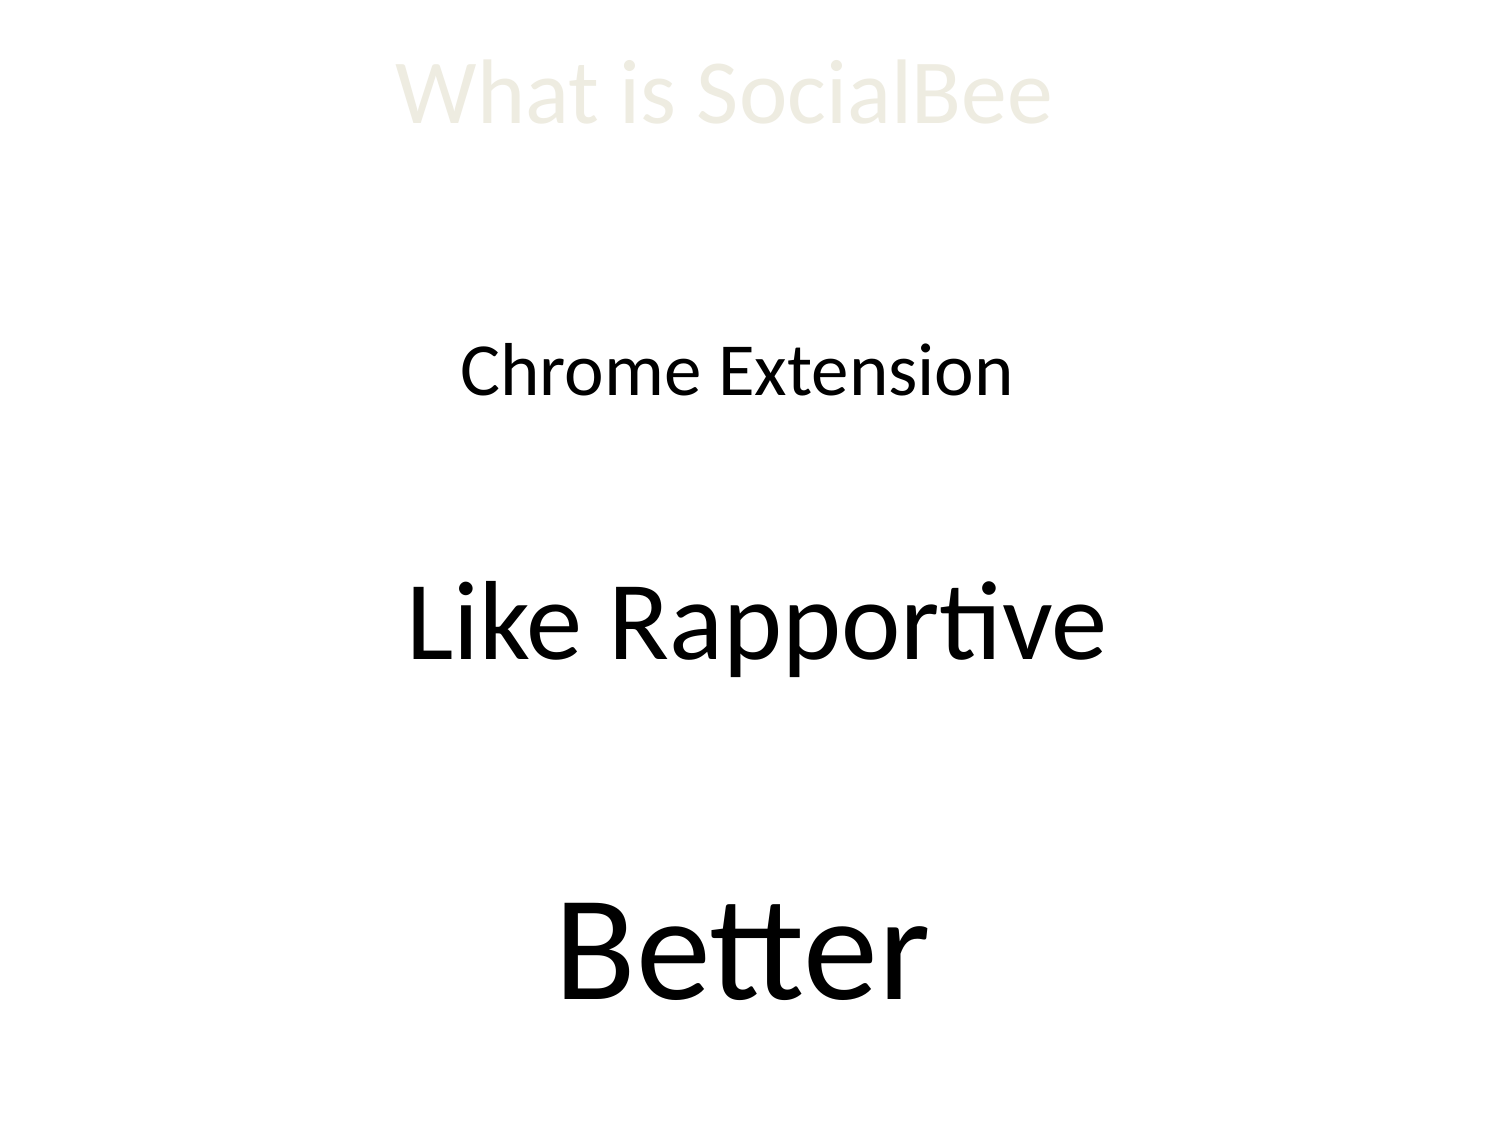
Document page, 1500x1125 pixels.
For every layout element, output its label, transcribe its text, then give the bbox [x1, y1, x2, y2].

text_box Like Rapportive [120, 539, 1395, 703]
text_box Chrome Extension [99, 312, 1375, 475]
text_box What is SocialBee [87, 24, 1363, 188]
text_box Better [104, 842, 1380, 1005]
